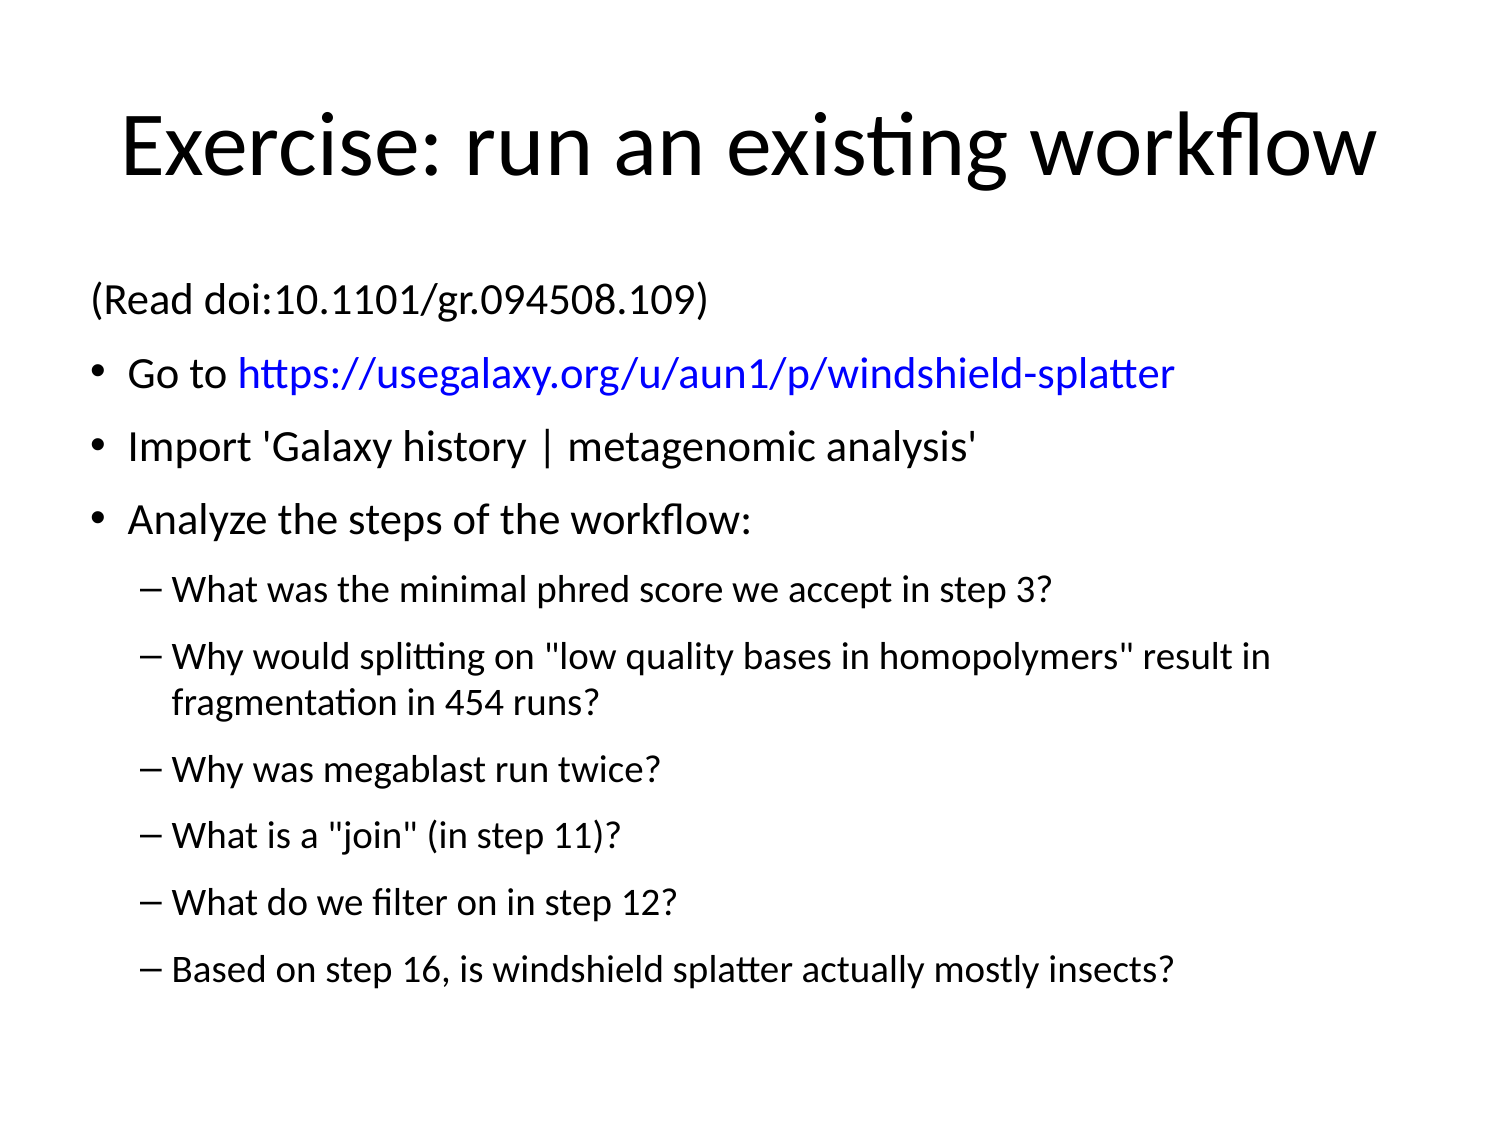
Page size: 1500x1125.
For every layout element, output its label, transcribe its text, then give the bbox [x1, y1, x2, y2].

list (Read doi:10.1101/gr.094508.109) Go to https://usegalaxy.org/u/aun1/p/windshield-splatter Import 'Galaxy history | metagenomic analysis' Analyze the steps of the workflow: What was the minimal phred score we accept in step 3? Why would splitting on "low quality bases in homopolymers" result in fragmentation in 454 runs? Why was megablast run twice? What is a "join" (in step 11)? What do we filter on in step 12? Based on step 16, is windshield splatter actually mostly insects? [75, 262, 1425, 1005]
title Exercise: run an existing workflow [75, 45, 1425, 233]
